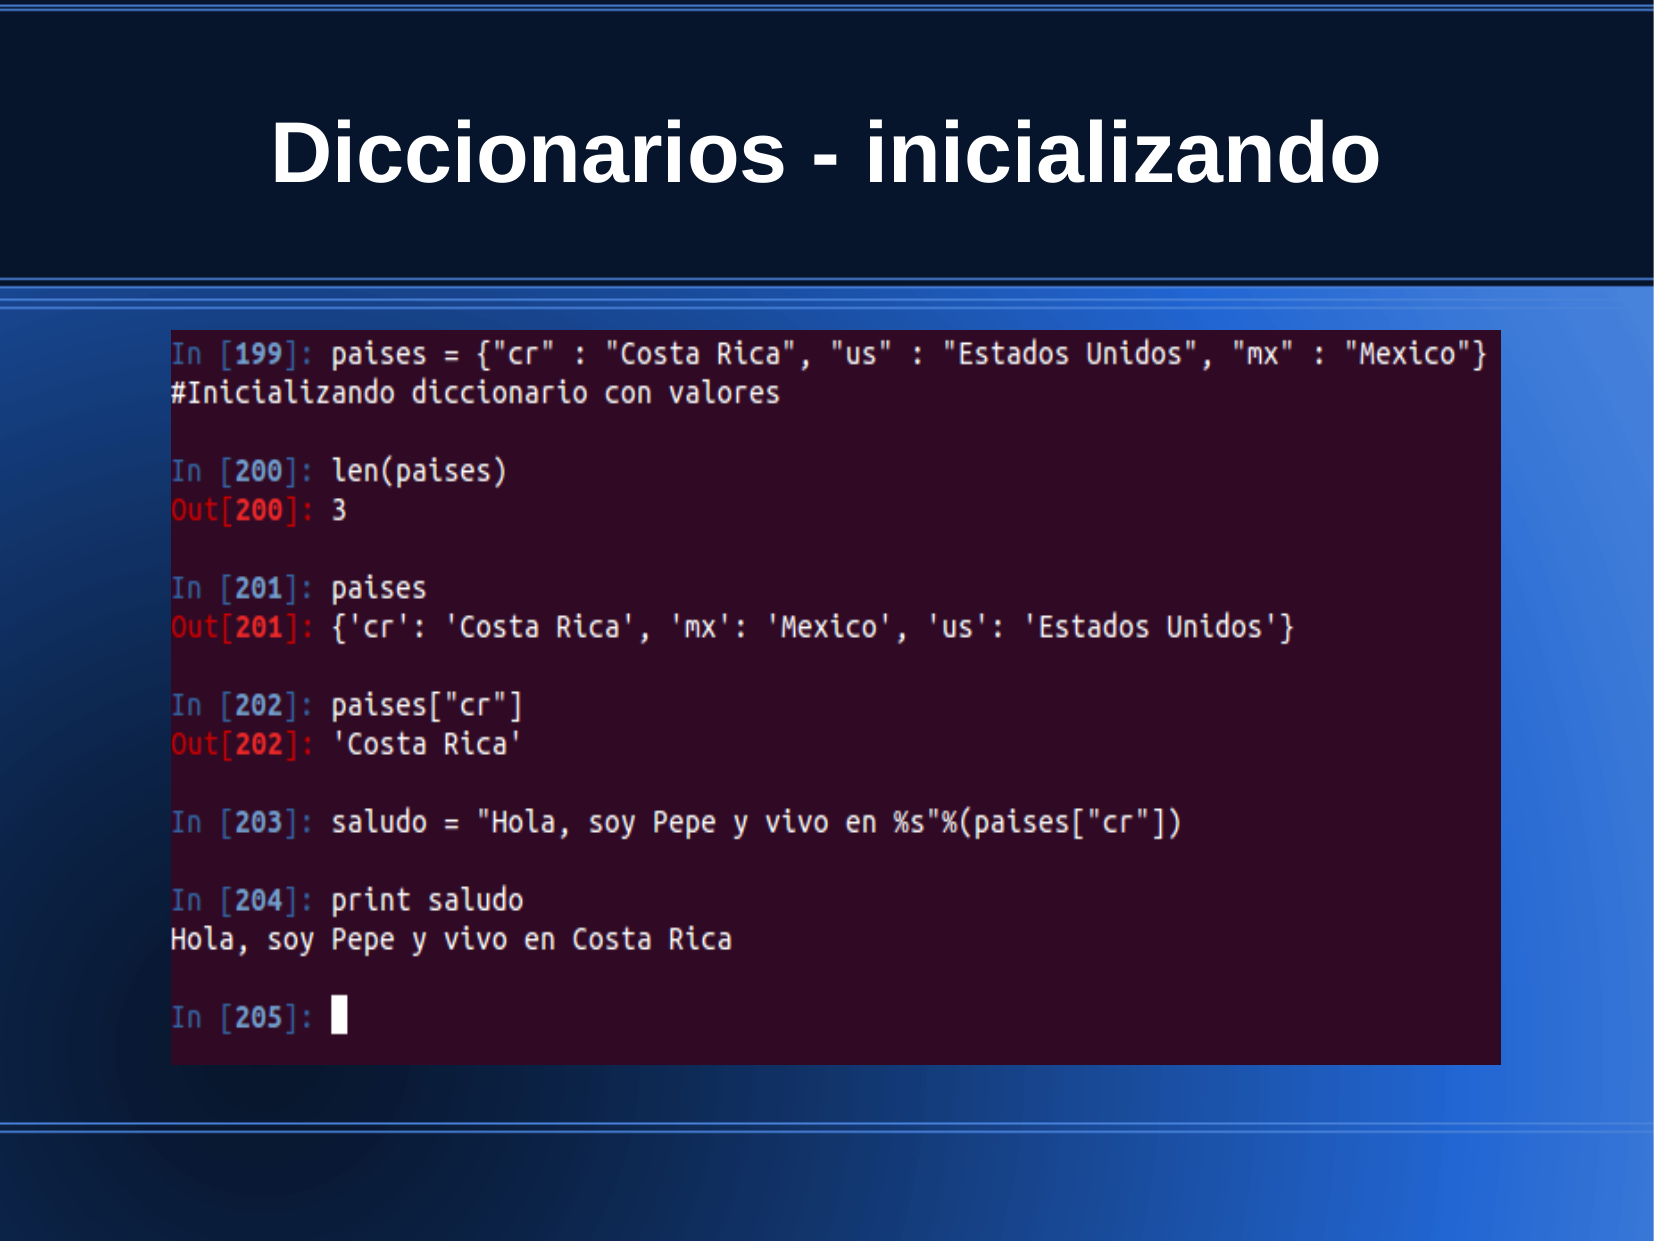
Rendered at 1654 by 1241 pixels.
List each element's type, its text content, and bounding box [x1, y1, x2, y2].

title Diccionarios - inicializando [82, 49, 1571, 257]
picture [0, 0, 1654, 1241]
